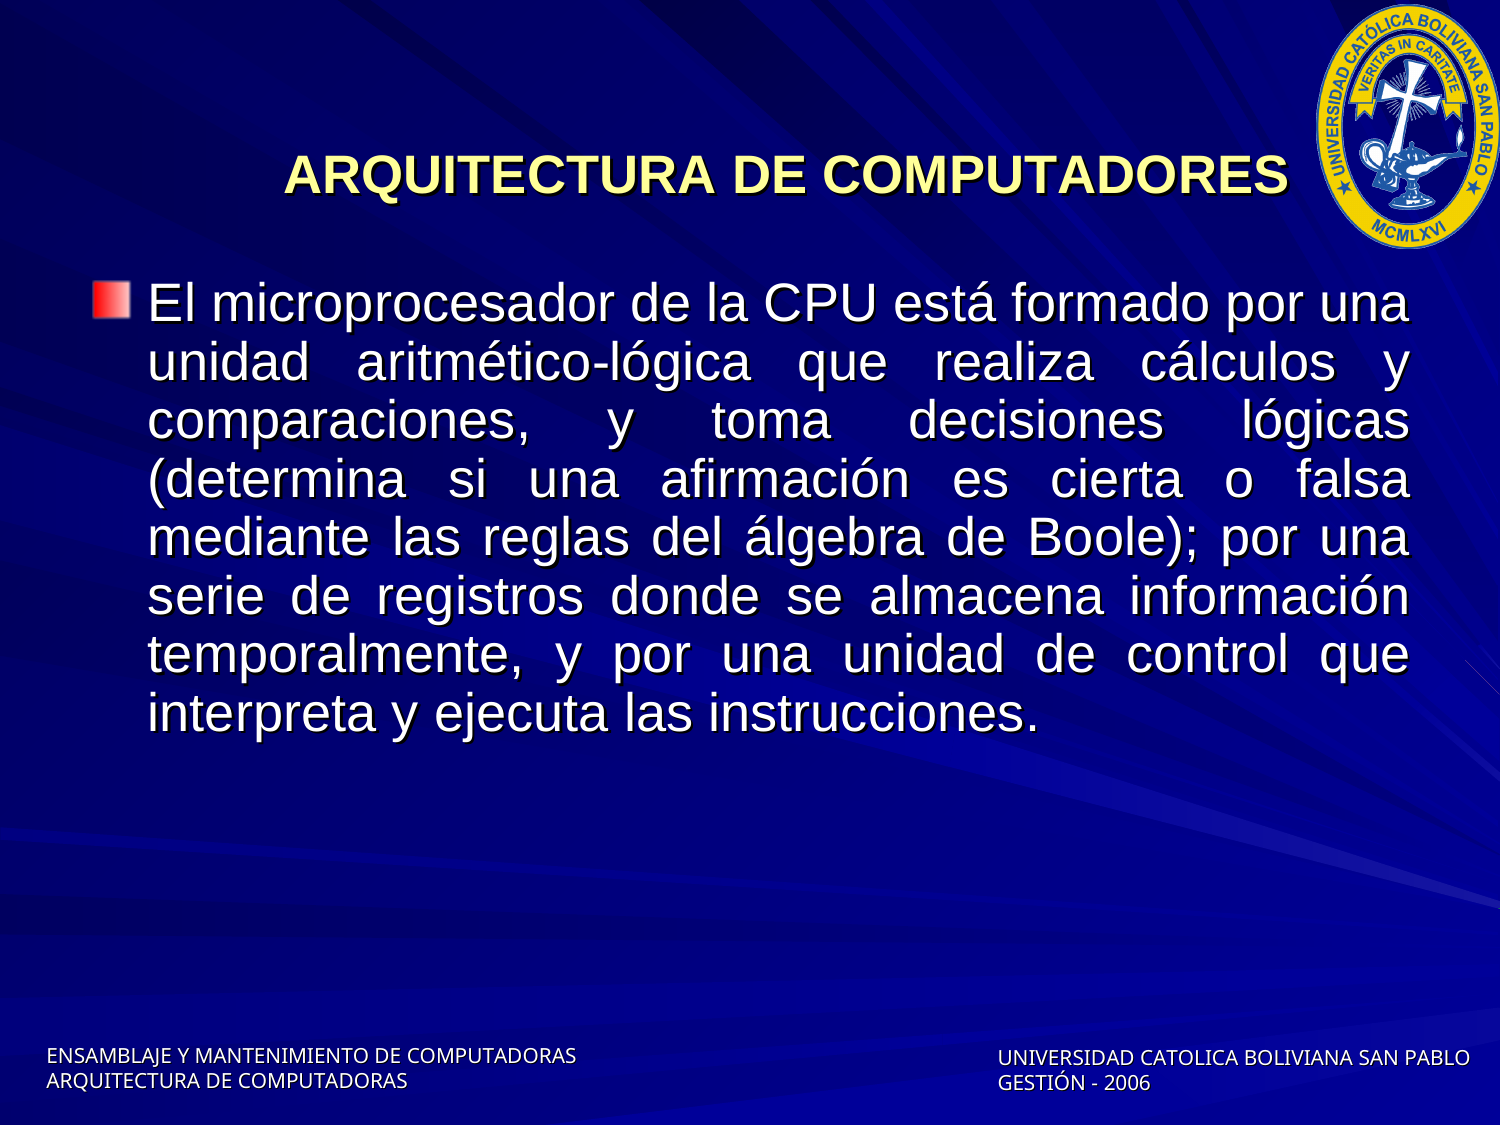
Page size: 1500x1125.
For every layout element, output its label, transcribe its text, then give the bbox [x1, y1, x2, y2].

list El microprocesador de la CPU está formado por una unidad aritmético-lógica que realiza cálculos y comparaciones, y toma decisiones lógicas (determina si una afirmación es cierta o falsa mediante las reglas del álgebra de Boole); por una serie de registros donde se almacena información temporalmente, y por una unidad de control que interpreta y ejecuta las instrucciones. [76, 267, 1427, 787]
text_box ARQUITECTURA DE COMPUTADORES [112, 78, 1463, 266]
picture [1316, 4, 1500, 249]
